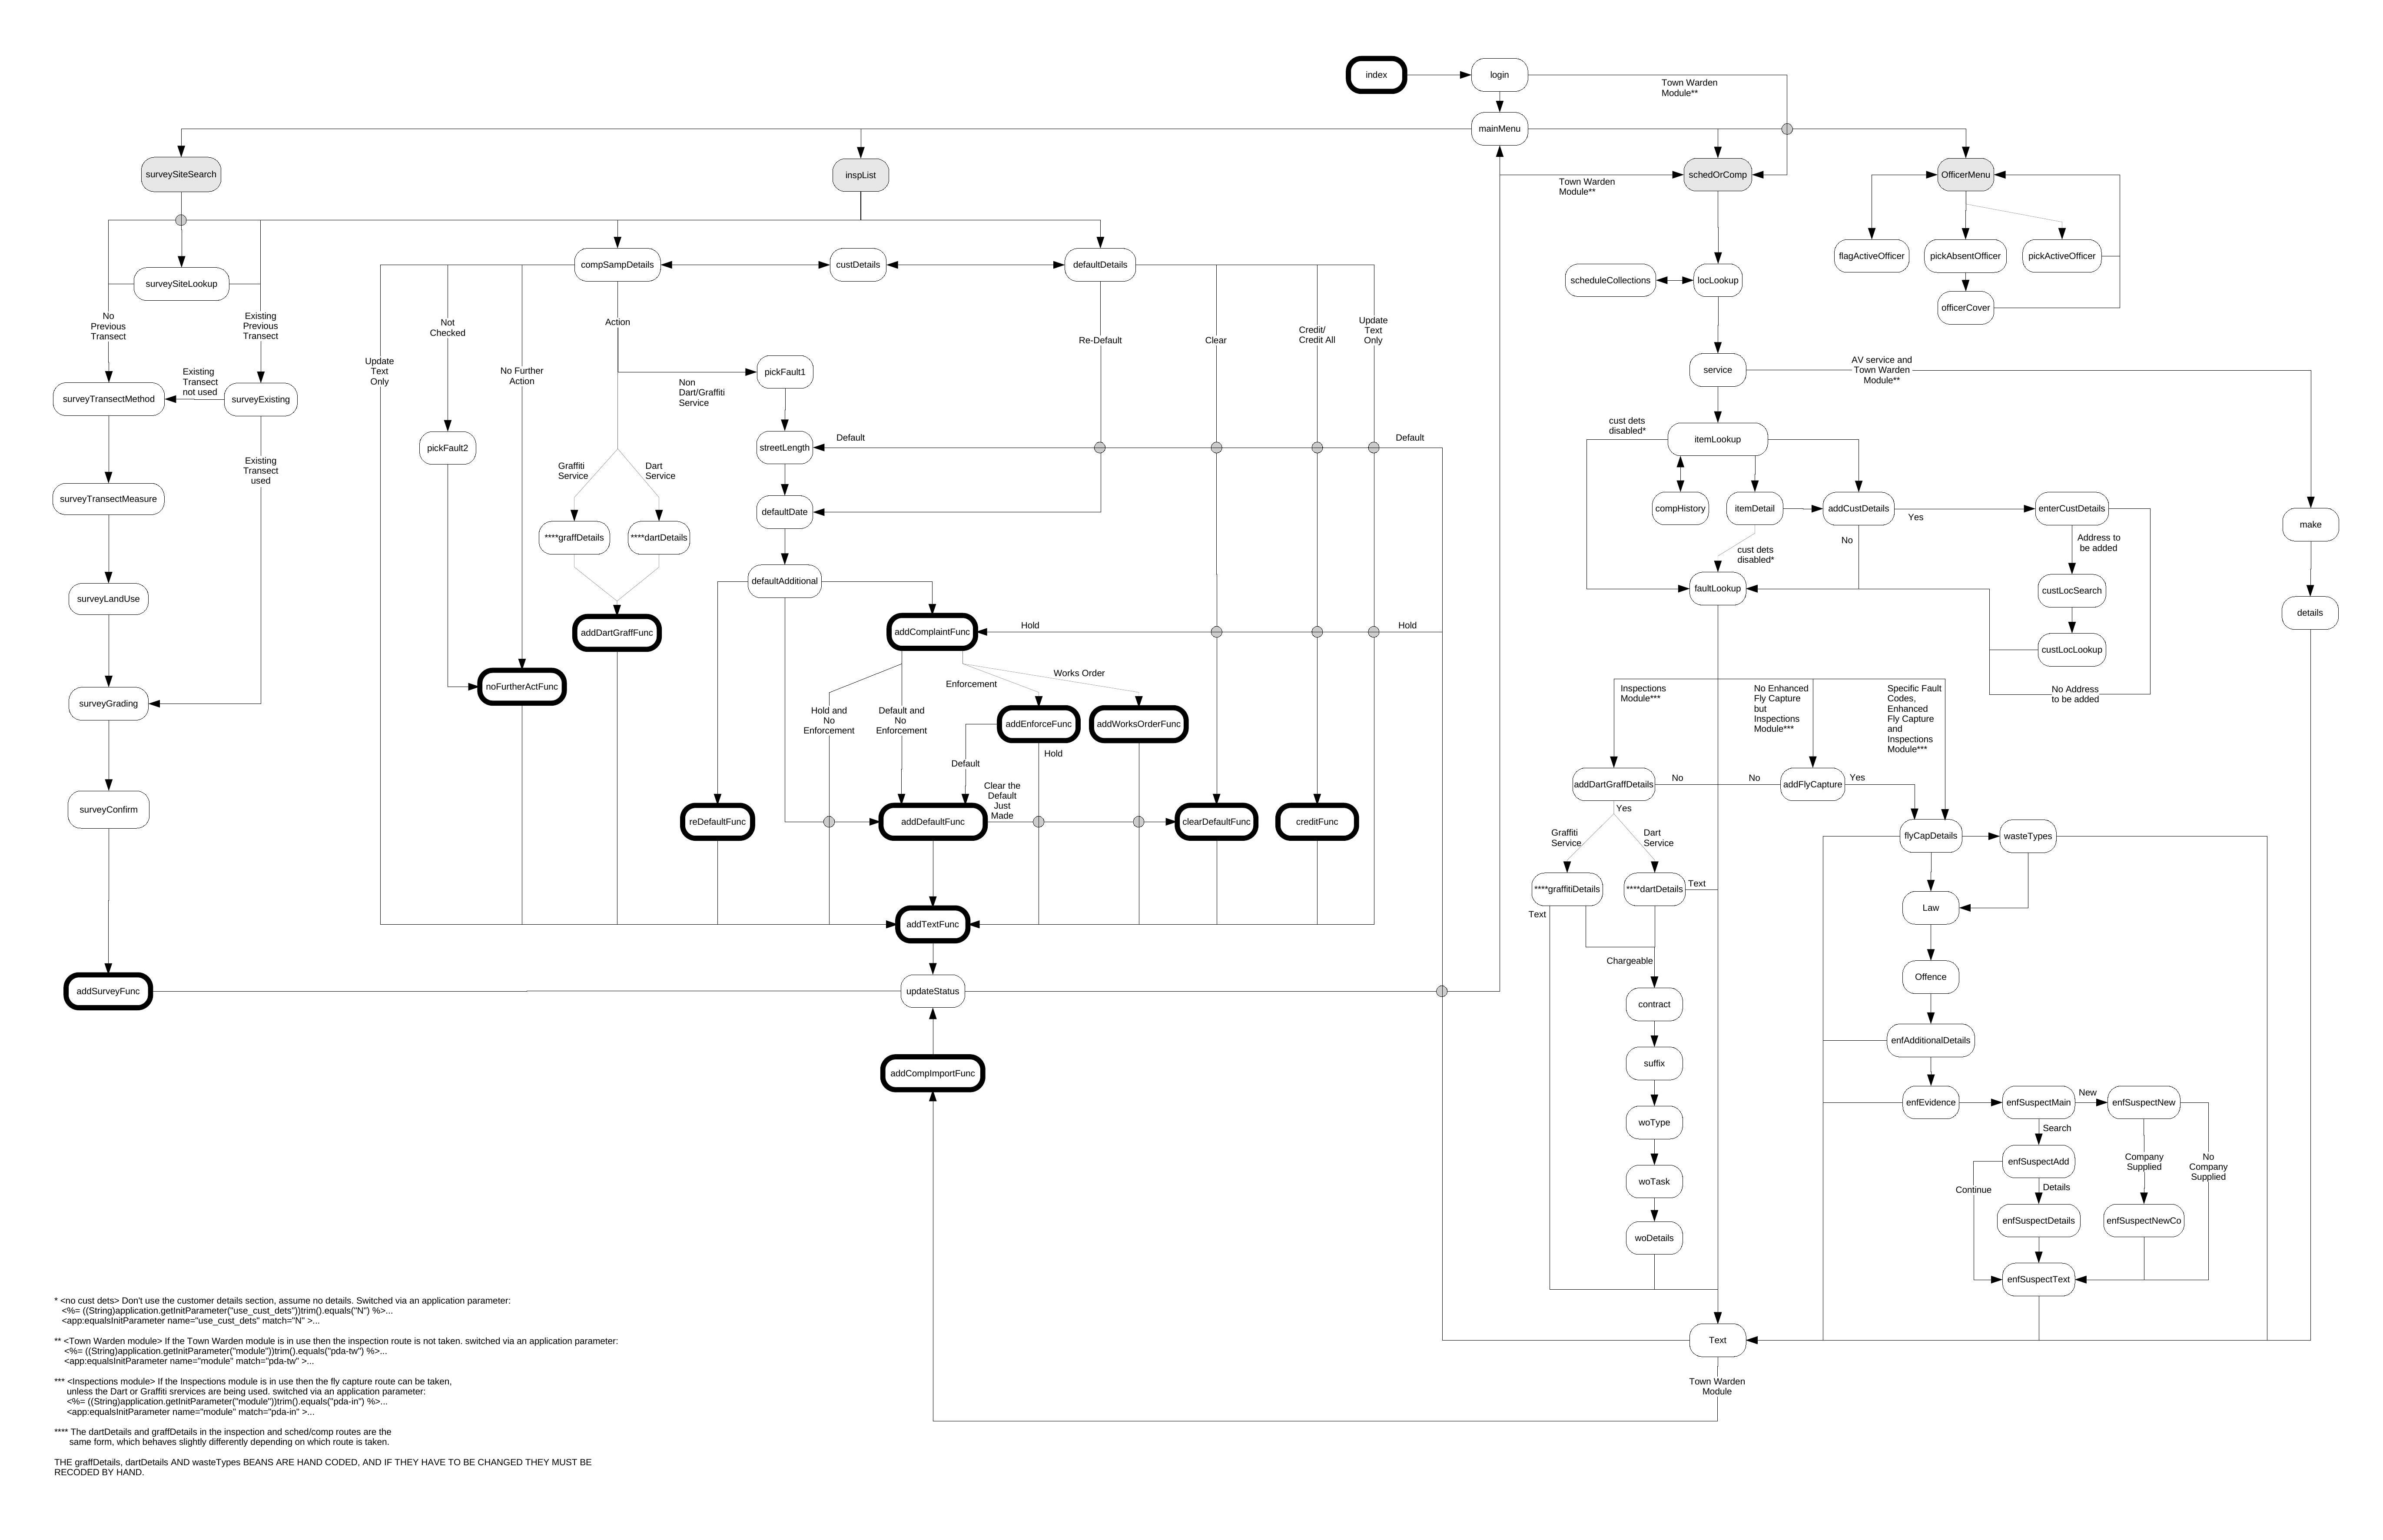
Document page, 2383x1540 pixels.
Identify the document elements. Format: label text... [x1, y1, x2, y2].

text_box [1312, 442, 1323, 448]
text_box surveyTransectMethod [53, 382, 165, 416]
text_box addTextFunc [898, 908, 968, 941]
text_box addSurveyFunc [66, 975, 151, 1008]
text_box enfSuspectNew [2108, 1086, 2181, 1119]
text_box reDefaultFunc [682, 805, 753, 839]
text_box flyCapDetails [1900, 819, 1962, 853]
text_box [182, 215, 187, 226]
text_box Default [1396, 433, 1425, 443]
text_box noFurtherActFunc [480, 670, 564, 704]
text_box Offence [1902, 960, 1959, 994]
text_box No Company Supplied [2189, 1152, 2228, 1182]
text_box details [2282, 596, 2339, 630]
text_box Search [2043, 1123, 2072, 1134]
text_box [1211, 442, 1222, 448]
text_box enfAdditionalDetails [1887, 1024, 1975, 1057]
text_box streetLength [757, 431, 813, 464]
text_box ****dartDetails [628, 521, 690, 554]
text_box inspList [833, 159, 889, 192]
text_box Yes [1616, 803, 1642, 814]
text_box Clear the Default Just Made [984, 780, 1021, 821]
text_box addWorksOrderFunc [1092, 707, 1186, 741]
text_box Works Order [1053, 668, 1106, 679]
text_box enfSuspectNewCo [2104, 1204, 2184, 1237]
text_box compSampDetails [574, 248, 661, 282]
text_box Not Checked [430, 318, 466, 338]
text_box surveySiteLookup [134, 267, 229, 301]
text_box [1436, 986, 1441, 997]
text_box No [1749, 773, 1775, 783]
text_box Update Text Only [1359, 315, 1390, 346]
text_box addDefaultFunc [881, 805, 986, 839]
text_box addCompImportFunc [883, 1057, 983, 1090]
text_box Law [1902, 891, 1959, 925]
text_box Update Text Only [365, 356, 396, 387]
text_box [1039, 816, 1044, 827]
text_box Existing Transect not used [183, 367, 220, 399]
text_box Yes [1908, 512, 1934, 523]
text_box No [1841, 535, 1867, 546]
text_box Chargeable [1606, 956, 1653, 966]
text_box [1211, 632, 1222, 637]
text_box pickActiveOfficer [2022, 239, 2102, 272]
text_box clearDefaultFunc [1177, 805, 1256, 838]
text_box surveyConfirm [68, 791, 149, 829]
text_box schedOrComp [1684, 158, 1752, 191]
text_box AV service and Town Warden Module** [1852, 355, 1912, 385]
text_box Credit/ Credit All [1299, 325, 1336, 345]
text_box Re-Default [1079, 335, 1122, 345]
text_box login [1471, 58, 1528, 92]
text_box [823, 816, 829, 827]
text_box enfSuspectText [2002, 1263, 2075, 1296]
text_box pickFault1 [757, 355, 813, 388]
text_box [1139, 816, 1144, 827]
text_box addFlyCapture [1780, 768, 1845, 801]
text_box [1033, 816, 1039, 827]
text_box enfEvidence [1902, 1086, 1959, 1119]
text_box pickFault2 [419, 431, 476, 465]
text_box Hold [1021, 620, 1044, 631]
text_box addEnforceFunc [999, 707, 1079, 741]
text_box creditFunc [1278, 805, 1357, 839]
text_box [1787, 123, 1793, 135]
text_box [1094, 442, 1105, 448]
text_box locLookup [1693, 264, 1742, 297]
text_box [1094, 448, 1105, 453]
text_box Dart Service [645, 461, 676, 481]
text_box custLocSearch [2038, 574, 2106, 607]
text_box Address to be added [2077, 533, 2121, 553]
text_box Town Warden Module [1689, 1376, 1746, 1397]
text_box Continue [1955, 1185, 1992, 1195]
text_box Details [2043, 1182, 2071, 1193]
text_box Graffiti Service [1551, 828, 1582, 848]
text_box cust dets disabled* [1609, 415, 1653, 436]
text_box defaultAdditional [748, 564, 822, 598]
text_box defaultDate [757, 495, 813, 529]
text_box addCustDetails [1823, 492, 1895, 525]
text_box Town Warden Module** [1662, 78, 1719, 98]
text_box Text [1688, 878, 1714, 889]
text_box [1312, 448, 1323, 453]
text_box Existing Transect used [239, 455, 283, 488]
text_box [1211, 448, 1222, 453]
text_box compHistory [1652, 492, 1709, 525]
text_box No Further Action [500, 366, 544, 386]
text_box Town Warden Module** [1559, 176, 1616, 197]
text_box woTask [1626, 1165, 1683, 1198]
text_box Existing Previous Transect [242, 311, 279, 342]
text_box [1368, 442, 1379, 448]
text_box flagActiveOfficer [1834, 239, 1909, 272]
text_box Graffiti Service [558, 461, 588, 481]
text_box Company Supplied [2125, 1152, 2164, 1172]
text_box custDetails [830, 248, 886, 282]
text_box [1368, 626, 1379, 632]
text_box contract [1626, 988, 1683, 1021]
text_box [1443, 986, 1447, 997]
text_box Action [605, 317, 631, 328]
text_box No Address to be added [2051, 684, 2100, 705]
text_box Enforcement [946, 679, 998, 690]
text_box officerCover [1938, 291, 1994, 325]
text_box [1133, 816, 1139, 827]
text_box Inspections Module*** [1620, 683, 1677, 709]
text_box scheduleCollections [1565, 264, 1656, 297]
text_box [1312, 632, 1323, 637]
text_box [1211, 626, 1222, 632]
text_box ****graffDetails [539, 521, 610, 554]
text_box addComplaintFunc [889, 615, 976, 649]
text_box mainMenu [1471, 112, 1528, 146]
text_box Text [1528, 909, 1548, 920]
text_box pickAbsentOfficer [1924, 239, 2007, 273]
text_box [175, 214, 181, 226]
text_box [1368, 448, 1379, 453]
text_box faultLookup [1689, 572, 1746, 605]
text_box No Previous Transect [89, 311, 128, 342]
text_box enfSuspectAdd [2002, 1145, 2075, 1178]
text_box Default [951, 759, 980, 769]
text_box No [1672, 773, 1698, 783]
text_box addDartGraffFunc [574, 616, 660, 650]
text_box ****dartDetails [1624, 873, 1686, 906]
text_box Yes [1849, 772, 1876, 783]
text_box cust dets disabled* [1737, 544, 1775, 565]
text_box Text [1689, 1324, 1746, 1357]
text_box Non Dart/Graffiti Service [679, 377, 725, 408]
text_box [1311, 626, 1323, 632]
text_box Dart Service [1643, 828, 1674, 848]
text_box defaultDetails [1065, 248, 1136, 282]
text_box Hold and No Enforcement [803, 705, 855, 736]
text_box [1782, 123, 1787, 135]
text_box Specific Fault Codes, Enhanced Fly Capture and Inspections Module*** [1887, 683, 1945, 754]
text_box OfficerMenu [1938, 158, 1994, 191]
text_box make [2283, 508, 2339, 541]
text_box surveyTransectMeasure [53, 483, 165, 515]
text_box enterCustDetails [2035, 492, 2109, 525]
text_box itemDetail [1726, 492, 1783, 525]
text_box [830, 816, 835, 827]
text_box itemLookup [1668, 423, 1768, 456]
text_box Hold [1398, 620, 1421, 631]
text_box wasteTypes [2000, 820, 2057, 853]
text_box Default [836, 433, 865, 443]
text_box woType [1626, 1106, 1683, 1139]
text_box enfSuspectDetails [1997, 1204, 2081, 1237]
text_box service [1689, 353, 1746, 387]
text_box * <no cust dets> Don't use the customer details section, assume no details. Switched via an application parameter: <%= ((String)application.getInitParameter("use_cust_dets"))trim().equals("N") %>... <app:equalsInitParameter name="use_cust_dets" match="N" >... ** <Town Warden module> If the Town Warden module is in use then the inspection route is not taken. switched via an application parameter: <%= ((String)application.getInitParameter("module"))trim().equals("pda-tw") %>... <app:equalsInitParameter name="module" match="pda-tw" >... *** <Inspections module> If the Inspections module is in use then the fly capture route can be taken, unless the Dart or Graffiti srervices are being used. switched via an application parameter: <%= ((String)application.getInitParameter("module"))trim().equals("pda-in") %>... <app:equalsInitParameter name="module" match="pda-in" >... **** The dartDetails and graffDetails in the inspection and sched/comp routes are the same form, which behaves slightly differently depending on which route is taken. THE graffDetails, dartDetails AND wasteTypes BEANS ARE HAND CODED, AND IF THEY HAVE TO BE CHANGED THEY MUST BE RECODED BY HAND. [54, 1295, 623, 1510]
text_box Hold [1044, 748, 1067, 759]
text_box surveyLandUse [69, 583, 149, 615]
text_box [1368, 632, 1379, 637]
text_box New [2078, 1087, 2105, 1098]
text_box surveySiteSearch [141, 157, 221, 192]
text_box Clear [1205, 335, 1228, 346]
text_box No Enhanced Fly Capture but Inspections Module*** [1754, 683, 1811, 734]
text_box enfSuspectMain [2002, 1086, 2075, 1119]
text_box addDartGraffDetails [1573, 768, 1655, 801]
text_box surveyExisting [224, 383, 298, 416]
text_box Default and No Enforcement [876, 705, 928, 736]
text_box updateStatus [901, 975, 965, 1008]
text_box custLocLookup [2038, 633, 2106, 667]
text_box ****graffitiDetails [1532, 873, 1603, 906]
text_box surveyGrading [69, 687, 149, 720]
text_box woDetails [1626, 1221, 1683, 1255]
text_box suffix [1626, 1047, 1683, 1080]
text_box index [1348, 58, 1405, 92]
